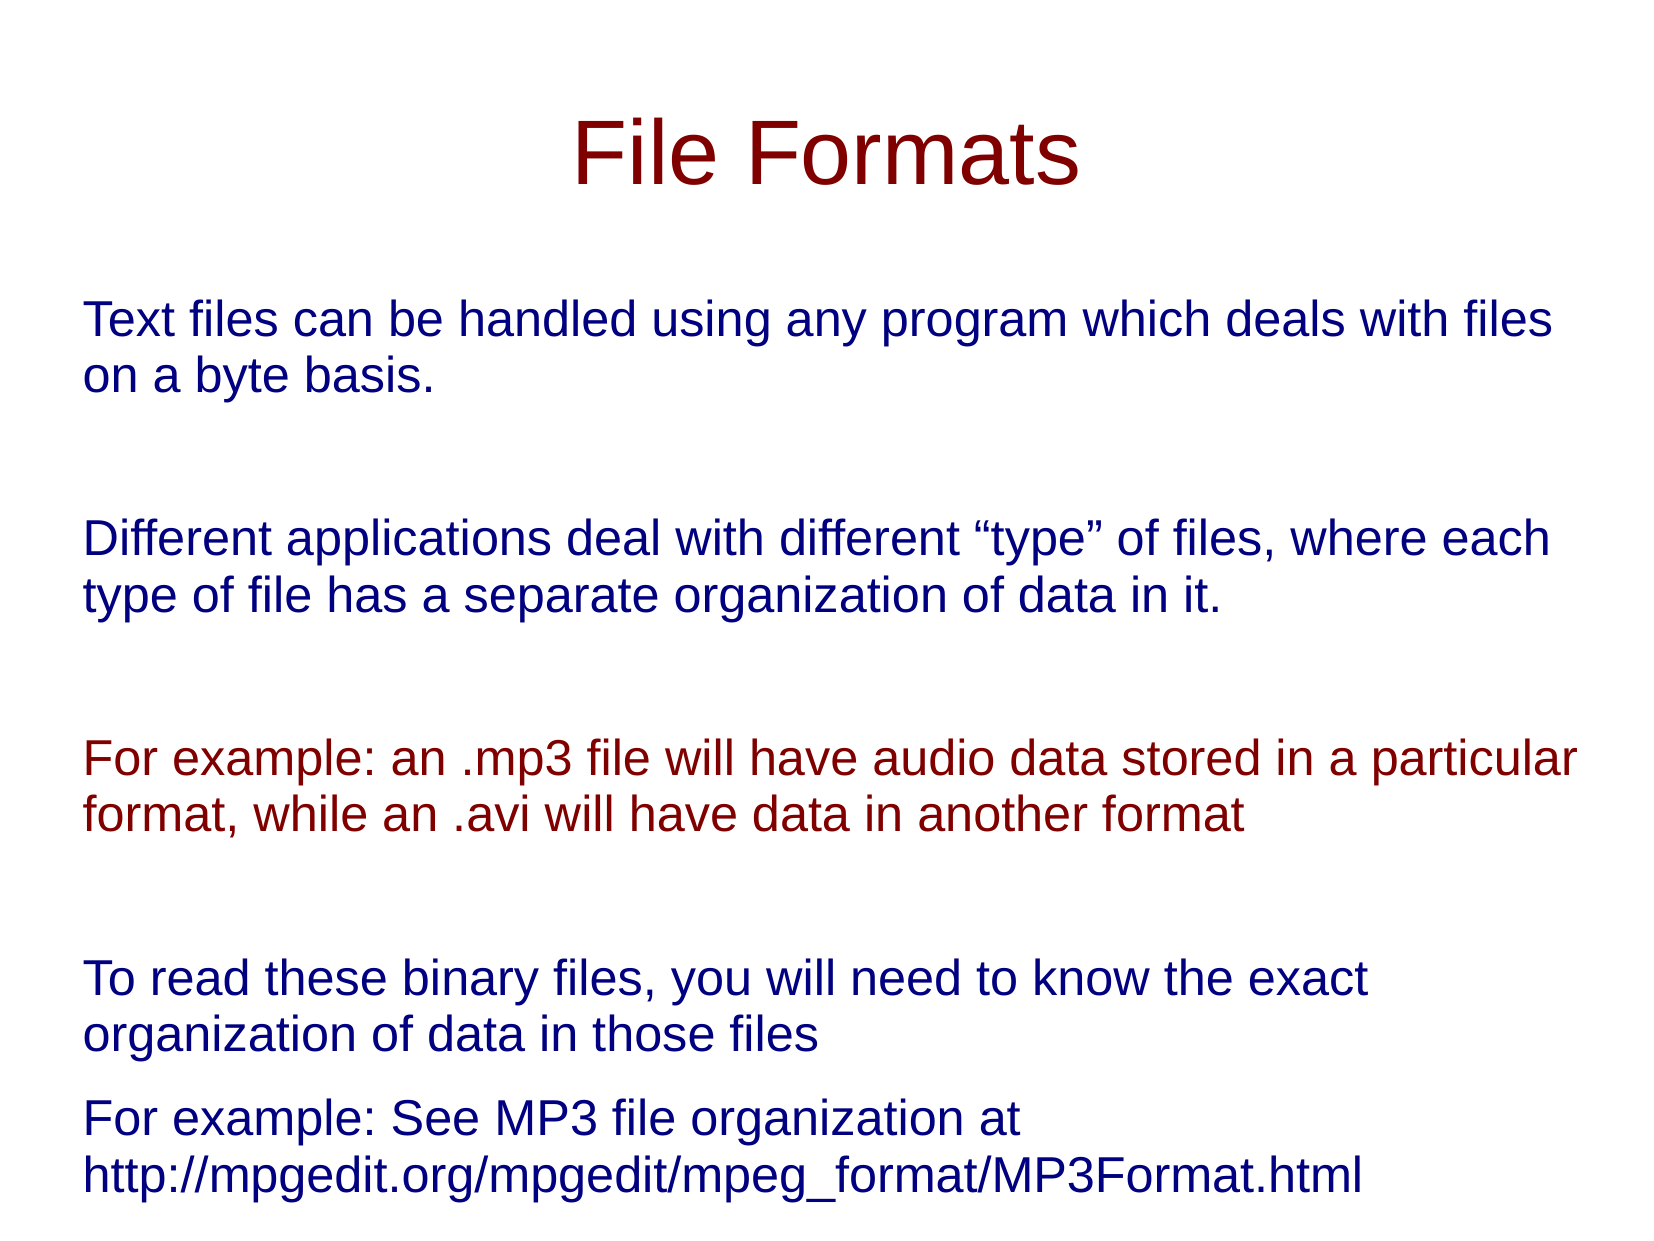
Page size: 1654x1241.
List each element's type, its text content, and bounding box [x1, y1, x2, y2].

list Text files can be handled using any program which deals with files on a byte basis. Different applications deal with different “type” of files, where each type of file has a separate organization of data in it. For example: an .mp3 file will have audio data stored in a particular format, while an .avi will have data in another format To read these binary files, you will need to know the exact organization of data in those files For example: See MP3 file organization at http://mpgedit.org/mpgedit/mpeg_format/MP3Format.html [82, 290, 1595, 1205]
title File Formats [82, 49, 1571, 257]
